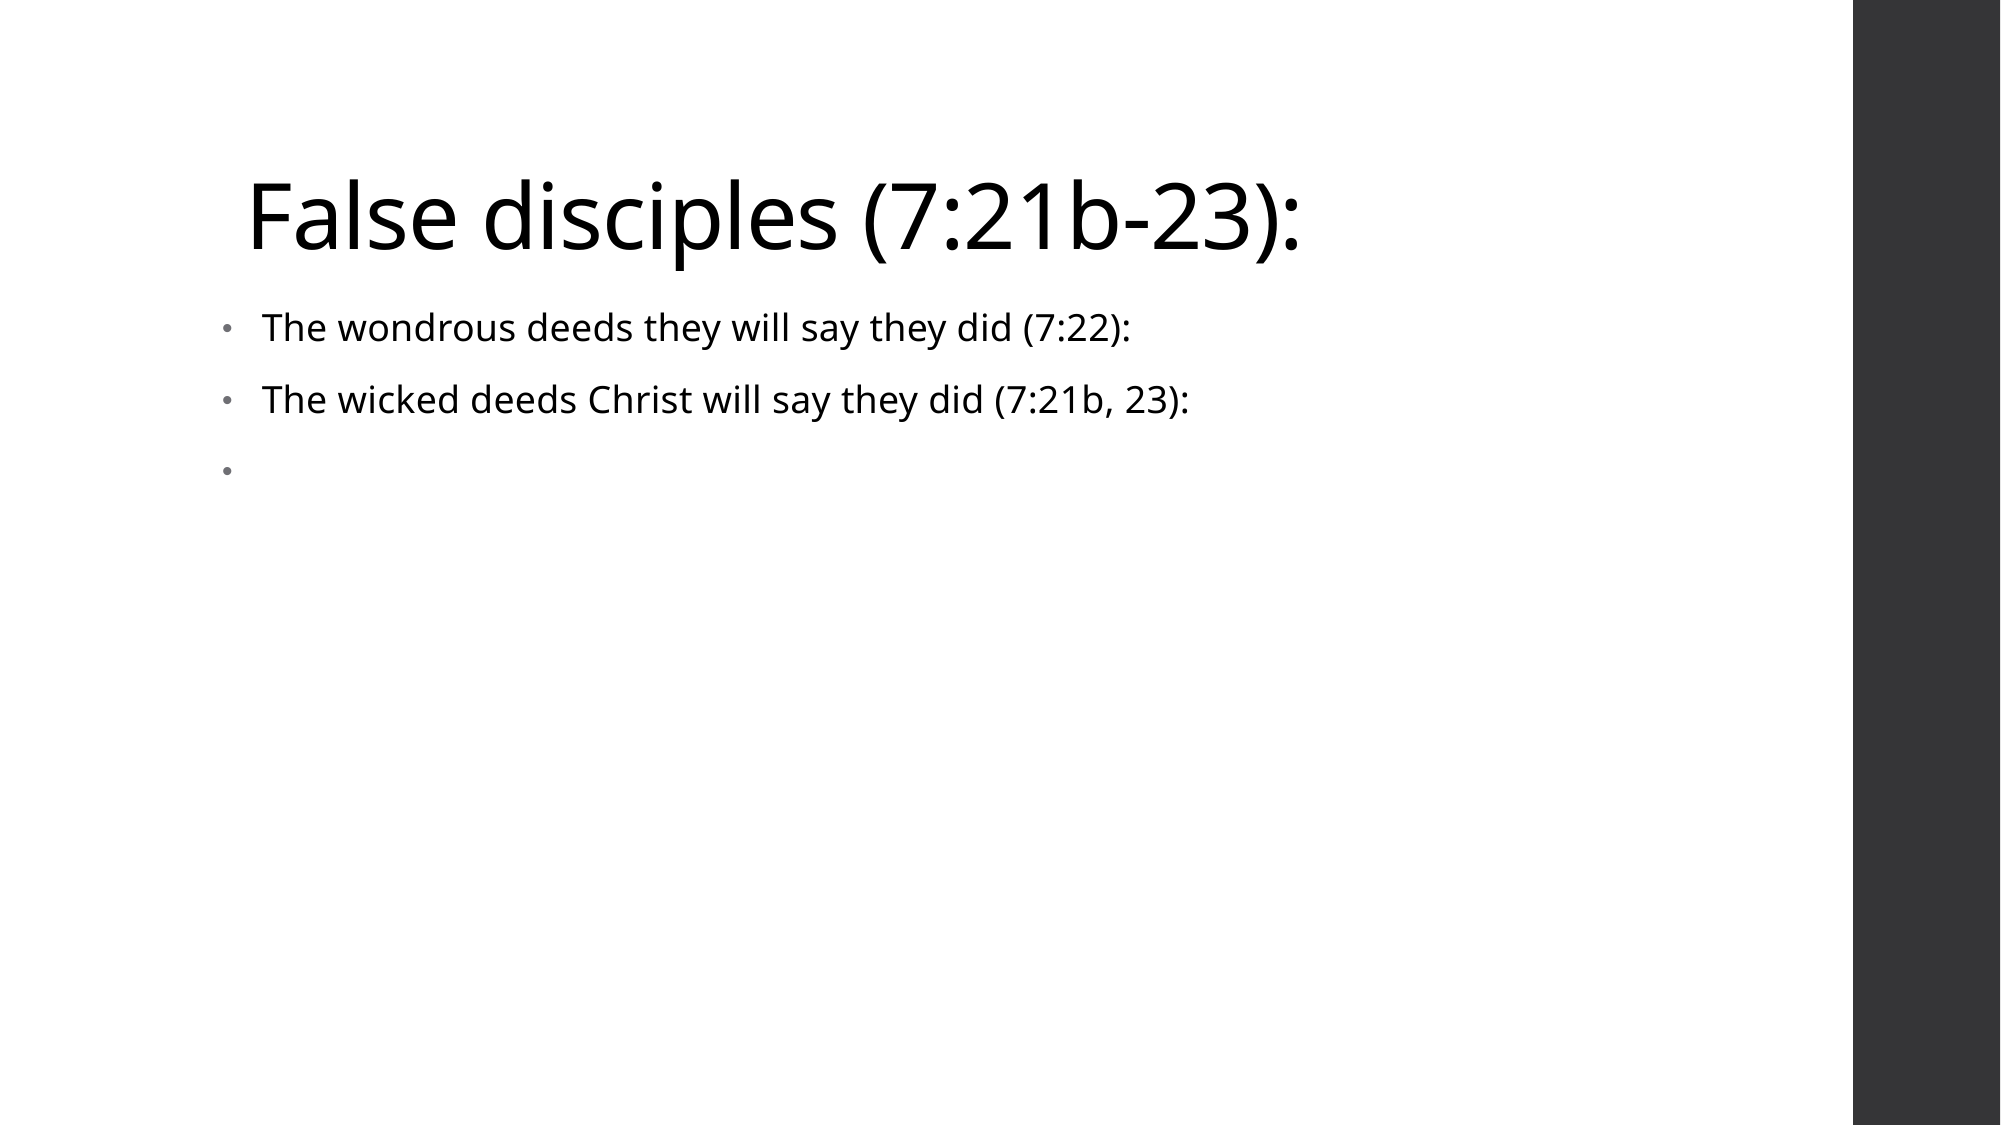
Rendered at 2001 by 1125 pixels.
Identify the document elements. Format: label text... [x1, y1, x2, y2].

list The wondrous deeds they will say they did (7:22): The wicked deeds Christ will say they did (7:21b, 23): [206, 299, 1617, 1014]
title False disciples (7:21b-23): [206, 60, 1797, 278]
